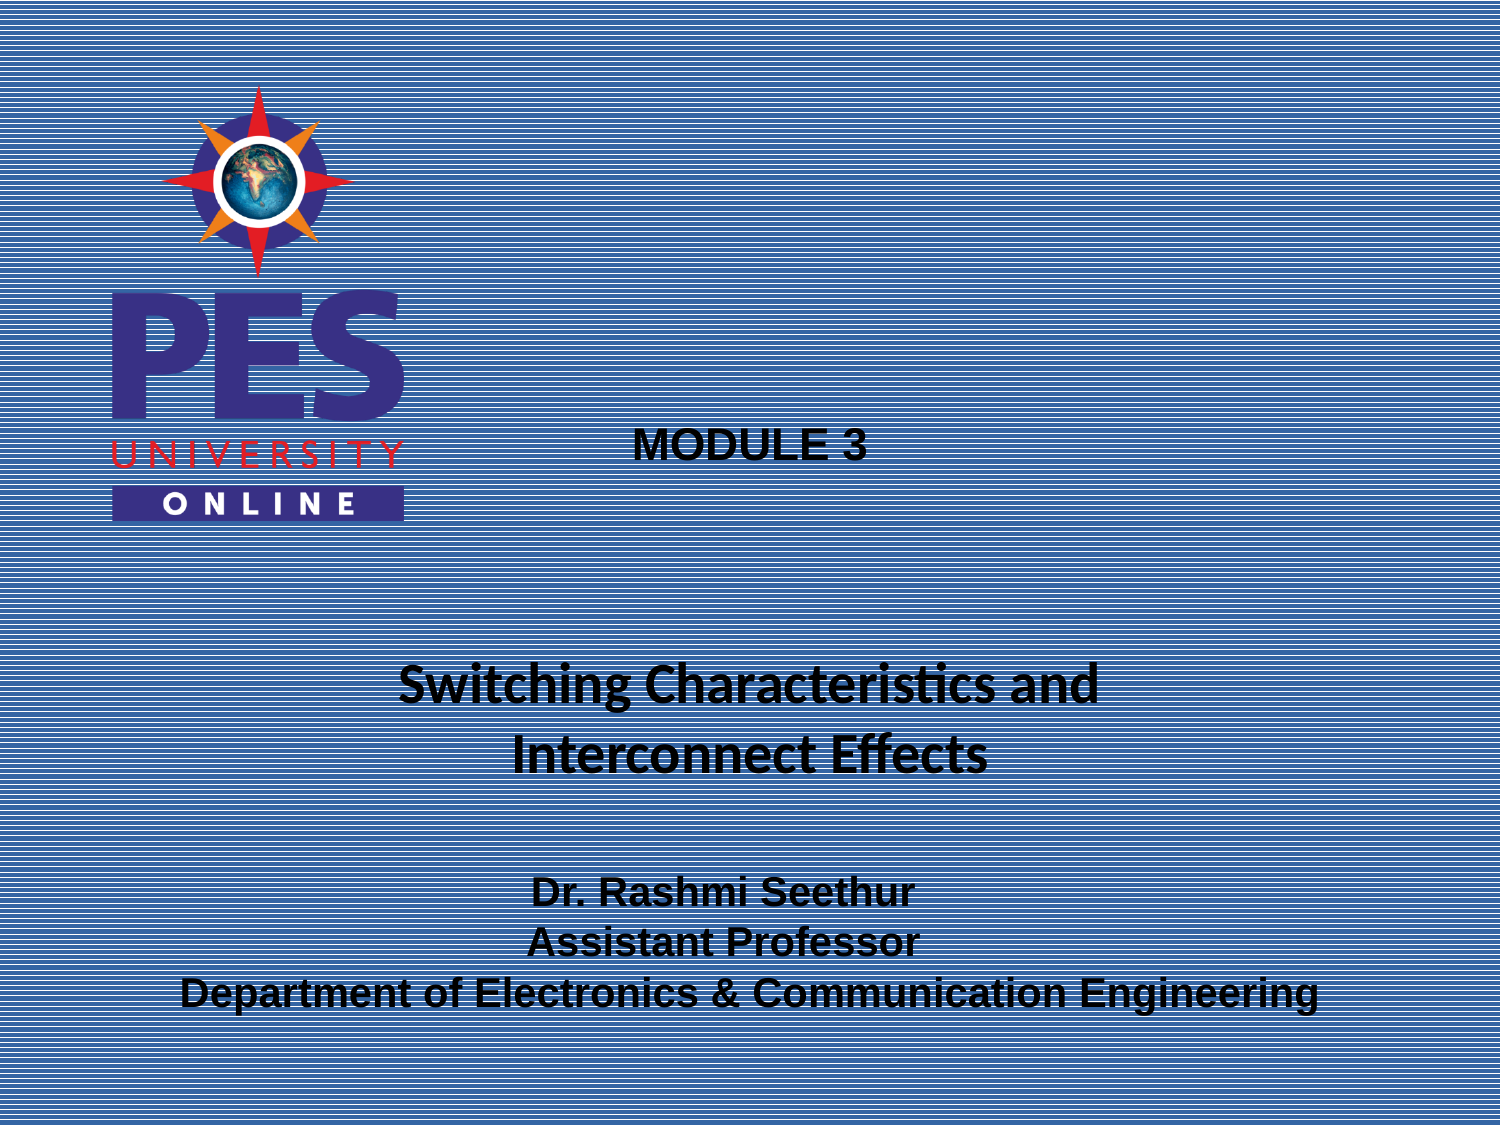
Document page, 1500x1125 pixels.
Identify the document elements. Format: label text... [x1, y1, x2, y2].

text_box Department of Electronics & Communication Engineering [41, 958, 1459, 1024]
subtitle Switching Characteristics and Interconnect Effects [225, 637, 1275, 925]
picture [112, 84, 404, 521]
text_box Dr. Rashmi Seethur Assistant Professor [348, 857, 1099, 958]
title MODULE 3 [112, 349, 1388, 591]
